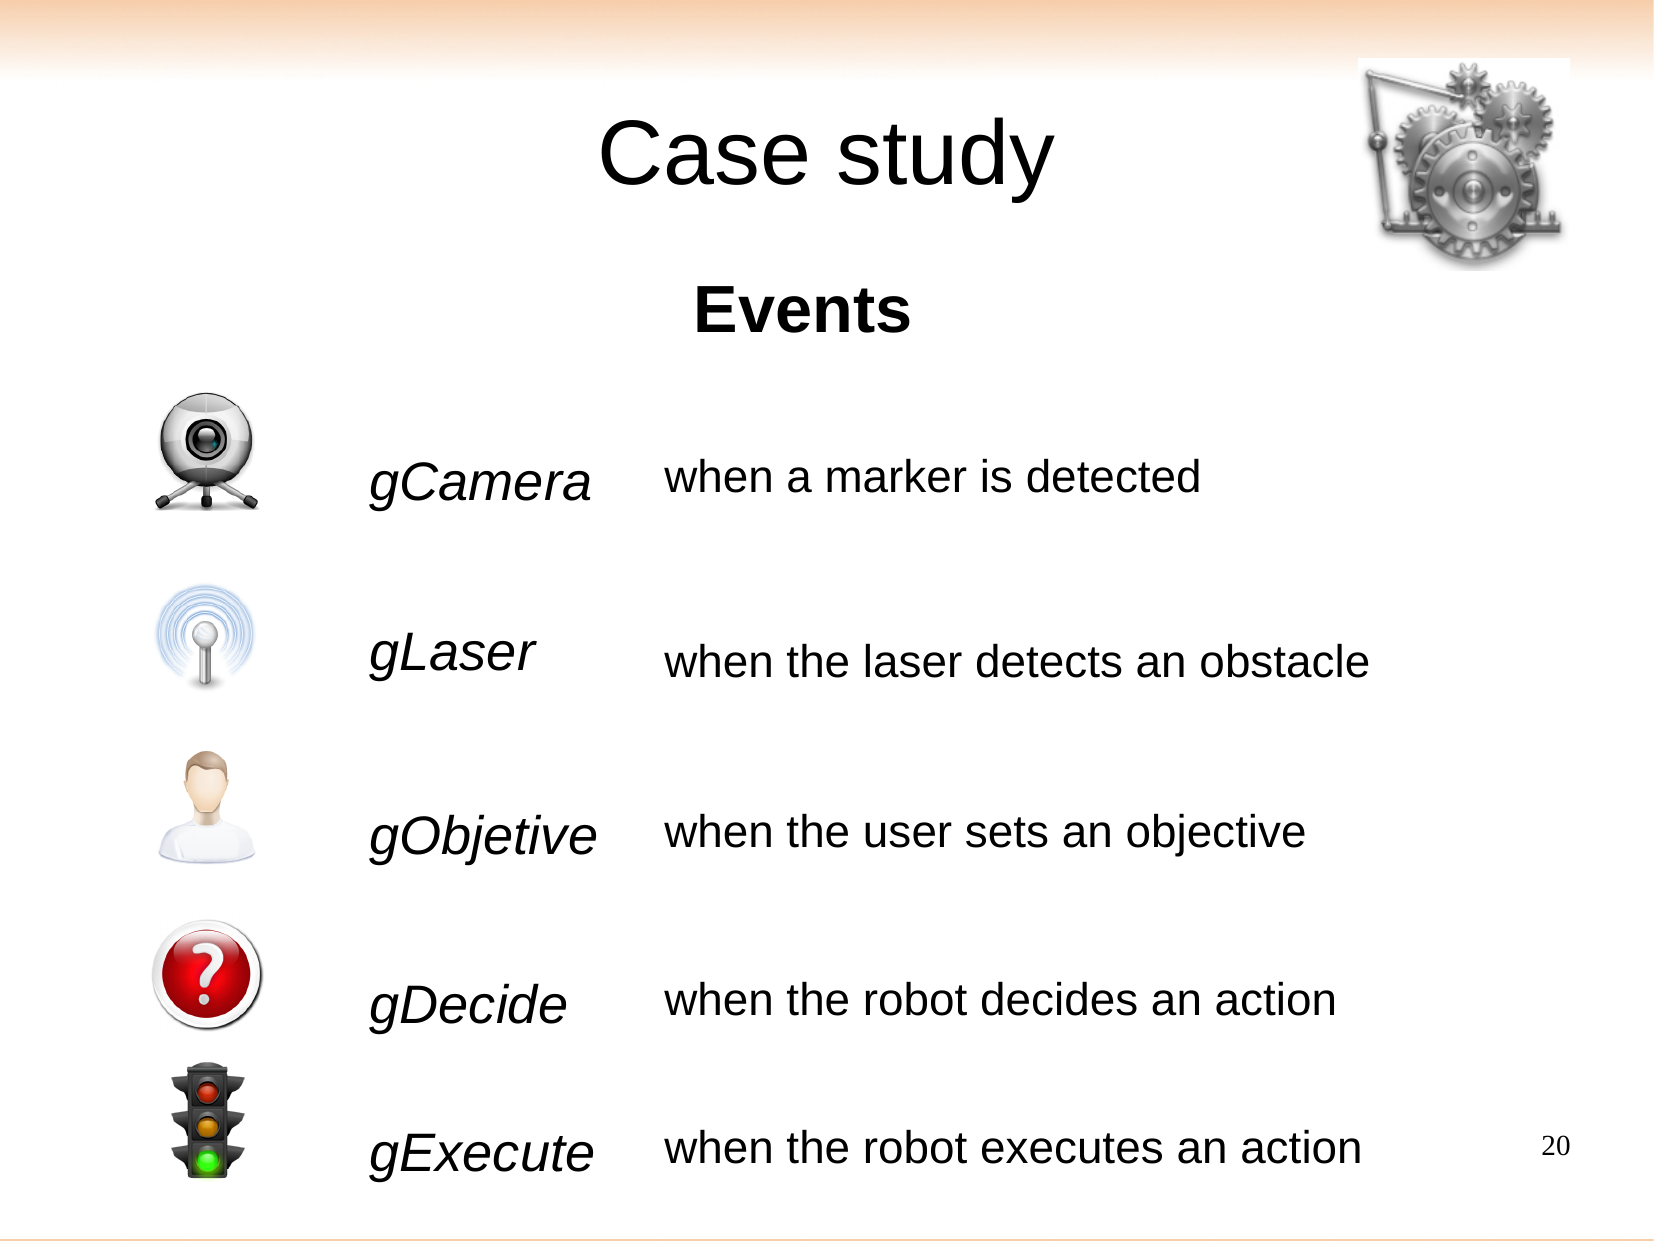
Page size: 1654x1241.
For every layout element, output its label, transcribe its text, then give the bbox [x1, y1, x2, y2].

text_box Events [679, 264, 975, 355]
picture [0, 0, 1654, 1241]
text_box when the laser detects an obstacle [649, 603, 1536, 670]
text_box when the robot executes an action [649, 1089, 1625, 1156]
text_box when the robot decides an action [649, 941, 1536, 1008]
text_box gObjetive [354, 768, 621, 844]
text_box gCamera [354, 413, 621, 489]
text_box gLaser [354, 583, 591, 689]
text_box gDecide [354, 936, 591, 1013]
text_box when a marker is detected [649, 418, 1536, 485]
title Case study [82, 49, 1571, 257]
text_box gExecute [354, 1084, 611, 1160]
text_box when the user sets an objective [649, 772, 1536, 839]
